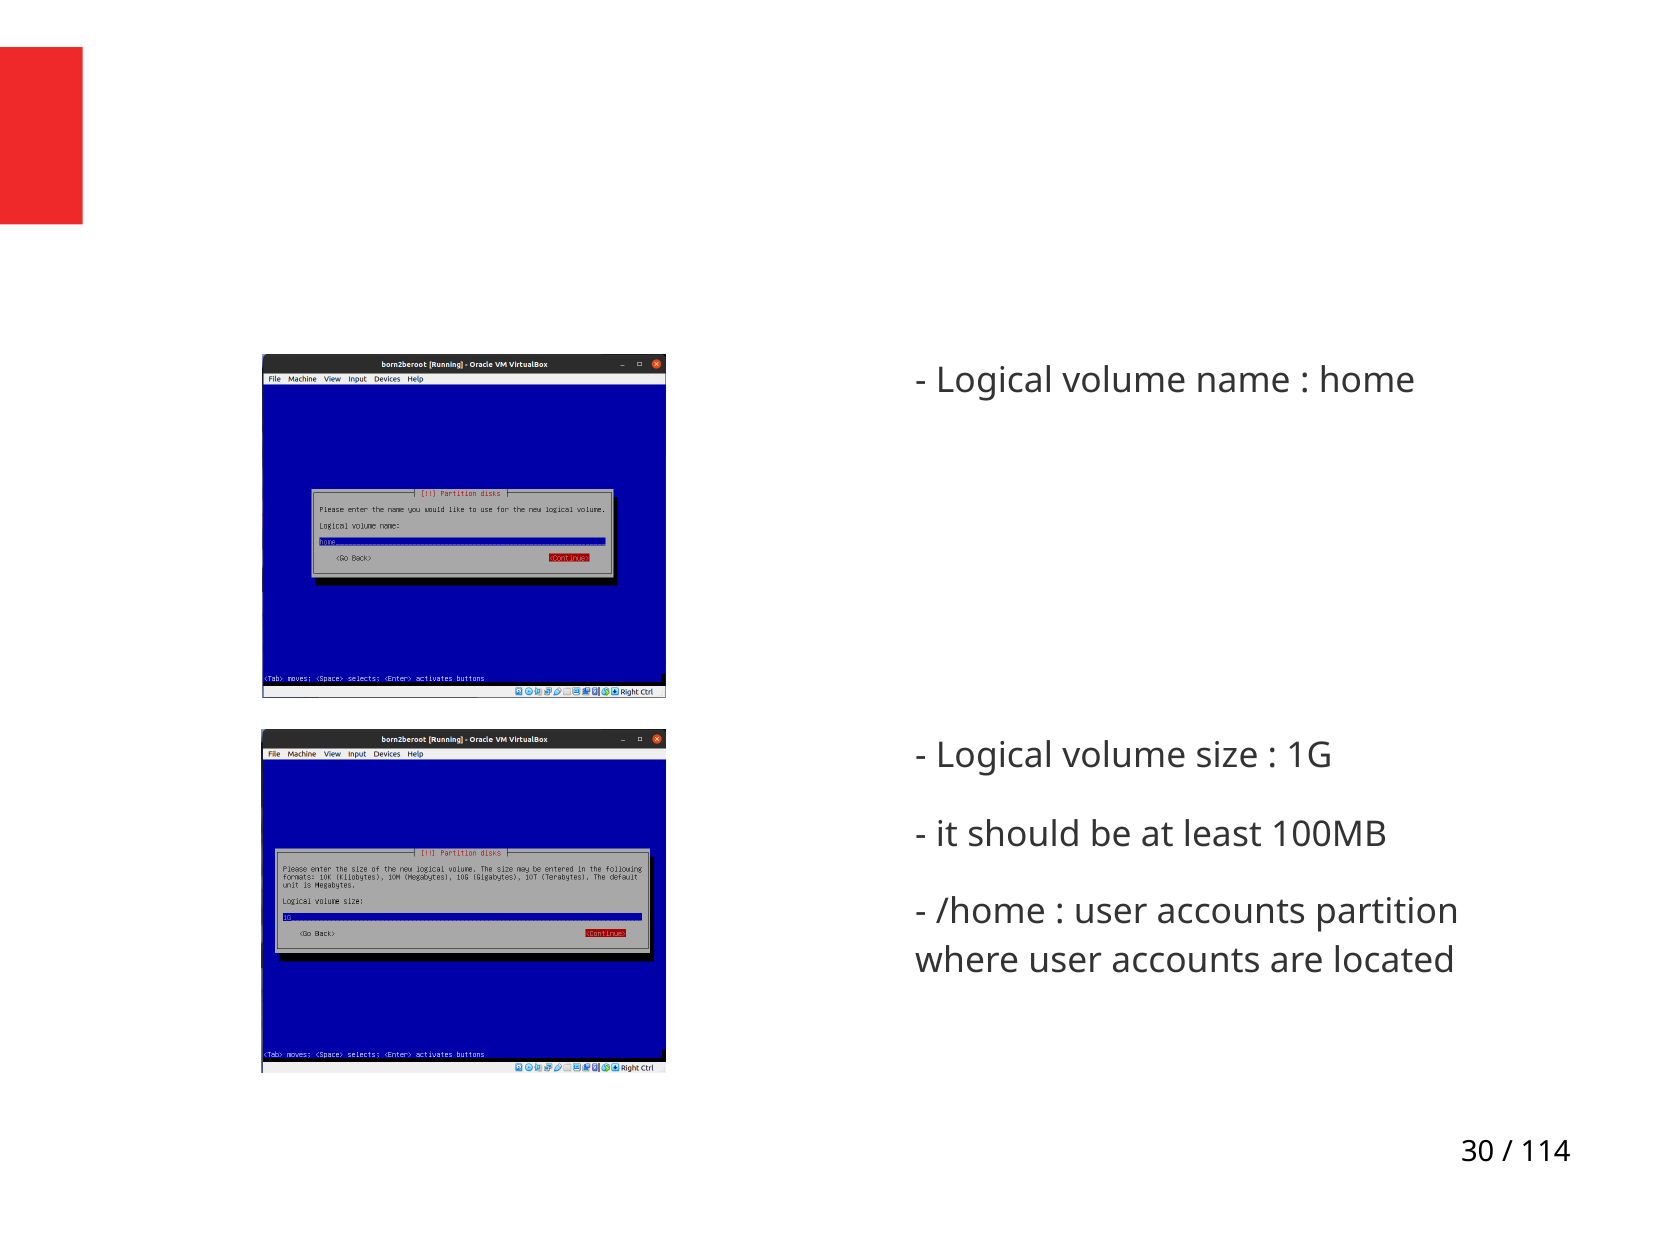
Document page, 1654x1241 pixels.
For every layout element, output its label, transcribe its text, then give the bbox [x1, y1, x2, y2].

picture [261, 729, 666, 1074]
list - Logical volume name : home [844, 354, 1536, 698]
picture [262, 354, 666, 698]
list - Logical volume size : 1G - it should be at least 100MB - /home : user accounts partition where user accounts are located [844, 730, 1536, 1074]
